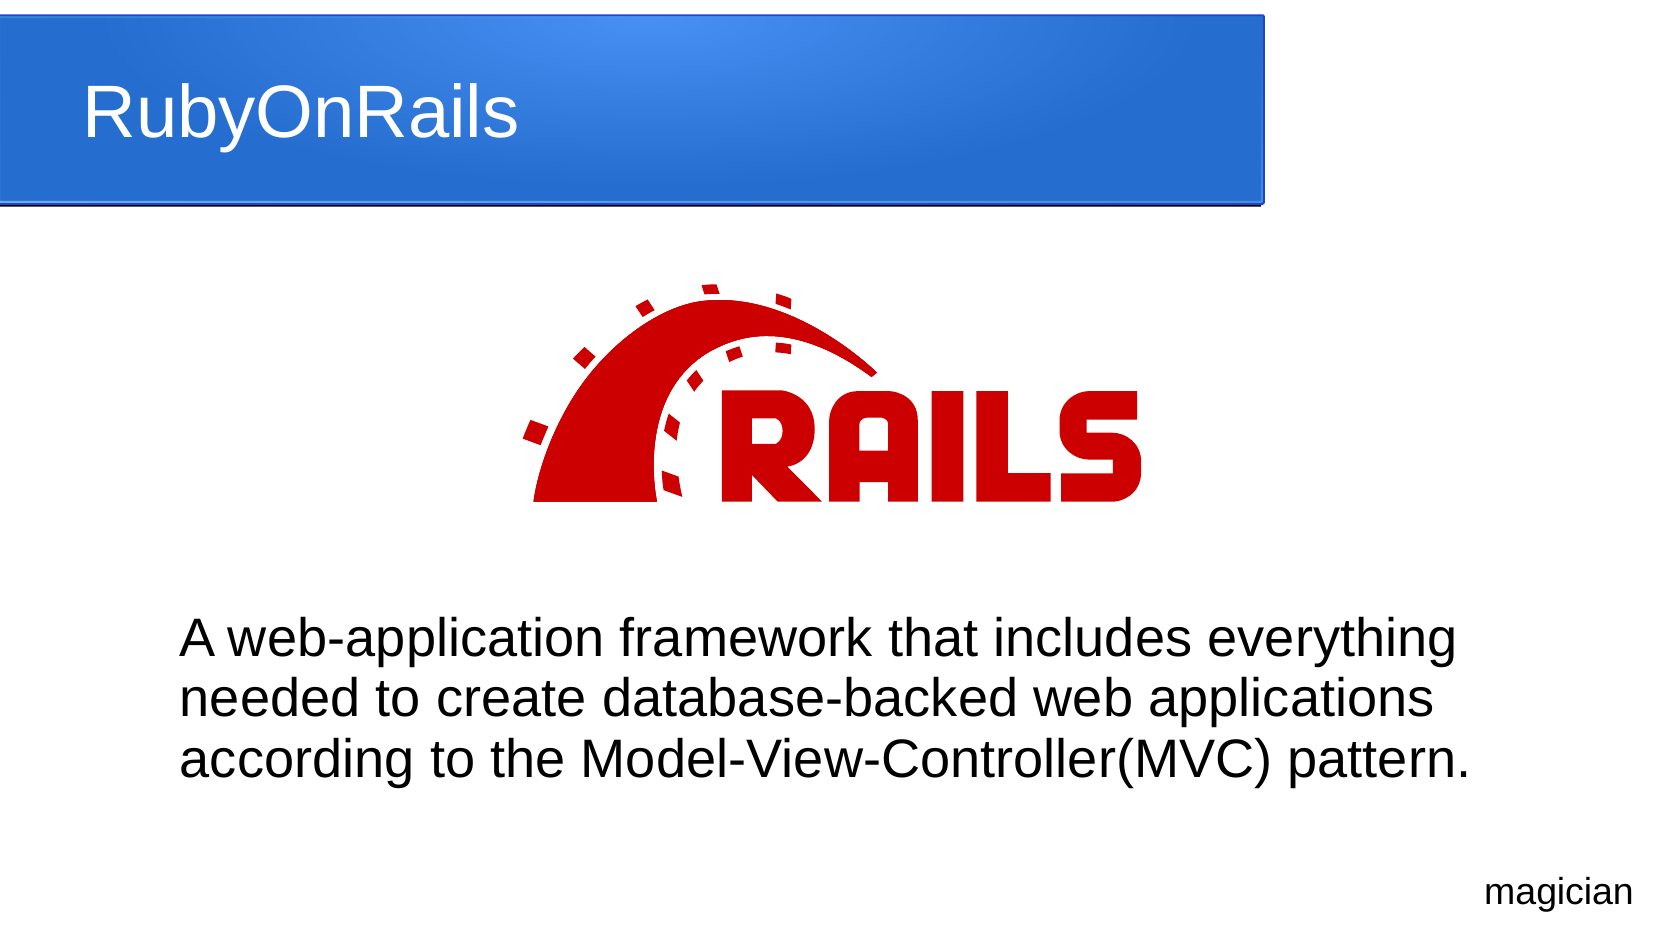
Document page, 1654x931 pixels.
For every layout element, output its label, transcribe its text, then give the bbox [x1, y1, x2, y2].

text_box magician [1469, 863, 1650, 921]
text_box A web-application framework that includes everything needed to create database-backed web applications according to the Model-View-Controller(MVC) pattern. [165, 600, 1516, 797]
title RubyOnRails [82, 35, 1235, 189]
picture [518, 282, 1146, 504]
